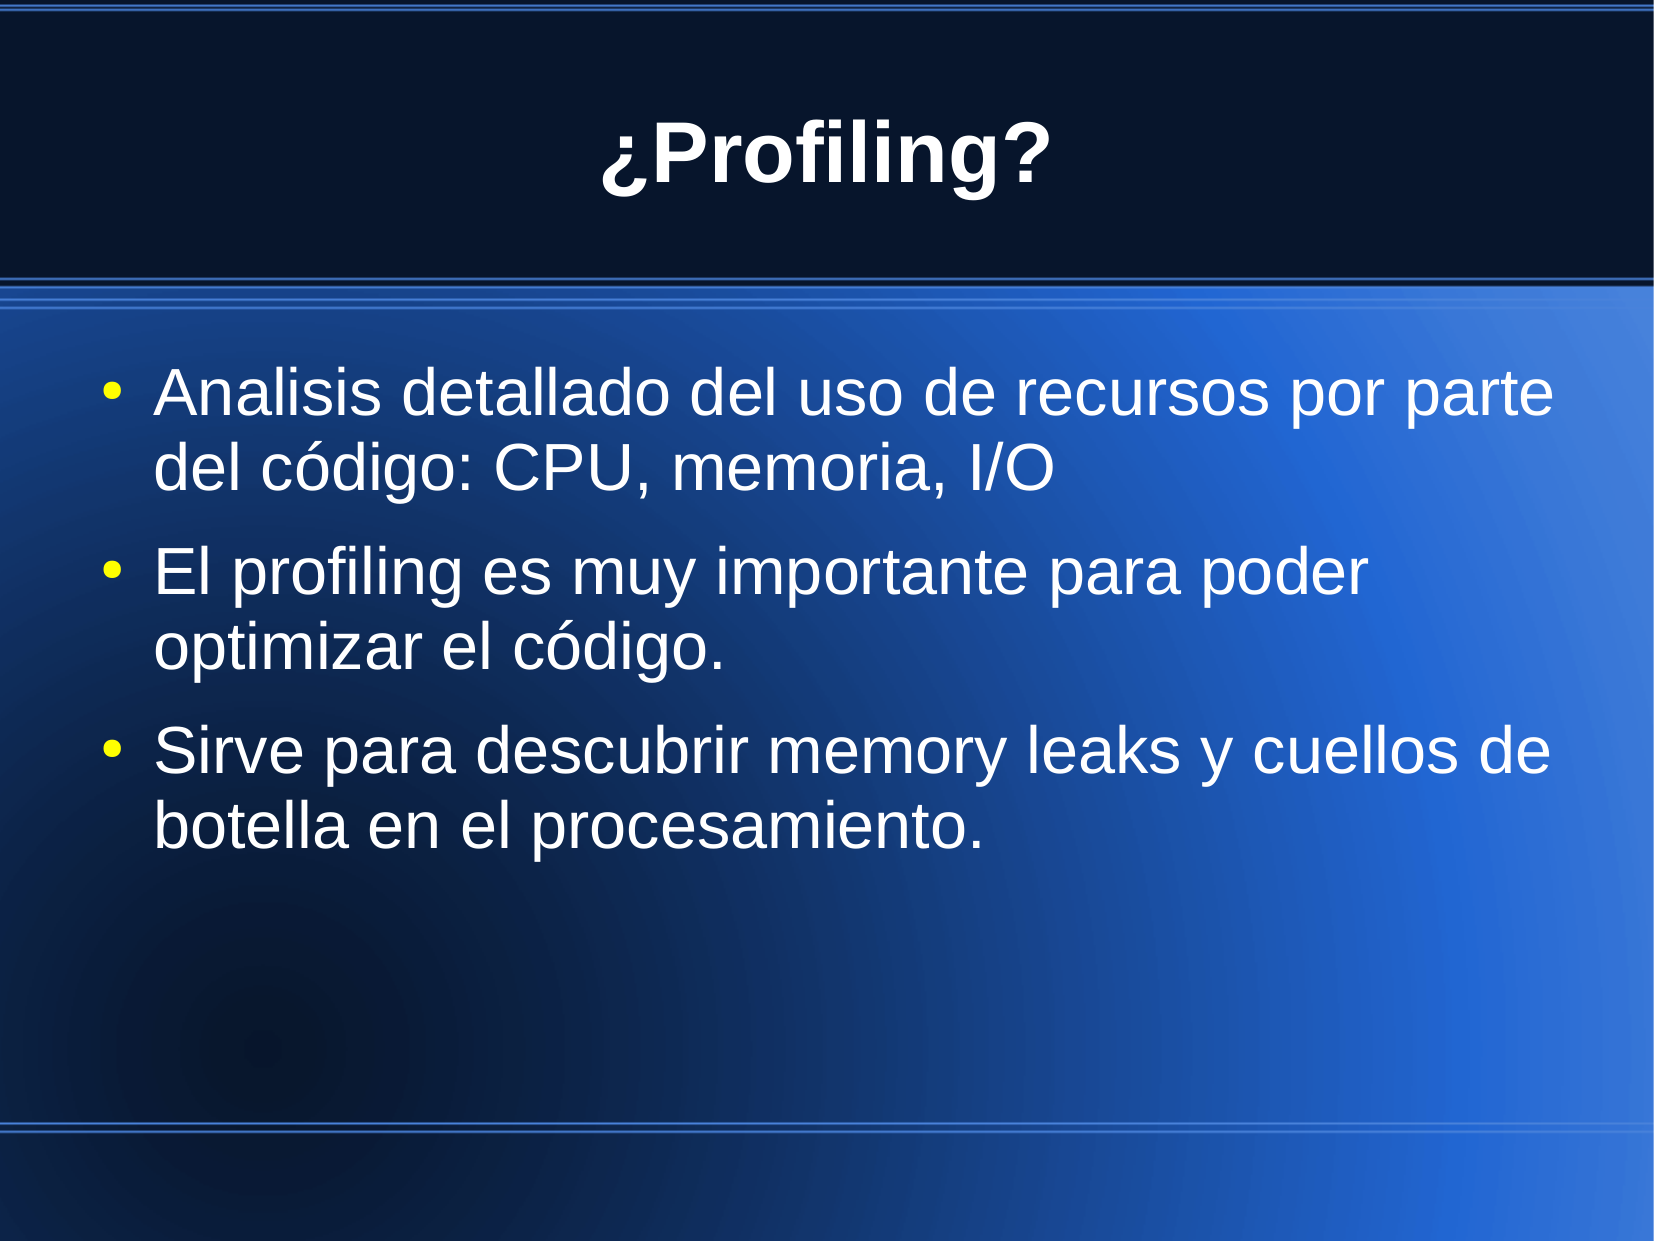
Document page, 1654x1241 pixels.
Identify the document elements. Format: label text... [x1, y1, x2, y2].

title ¿Profiling? [82, 49, 1571, 257]
list Analisis detallado del uso de recursos por parte del código: CPU, memoria, I/O El profiling es muy importante para poder optimizar el código. Sirve para descubrir memory leaks y cuellos de botella en el procesamiento. [82, 355, 1571, 1075]
picture [0, 0, 1654, 1241]
